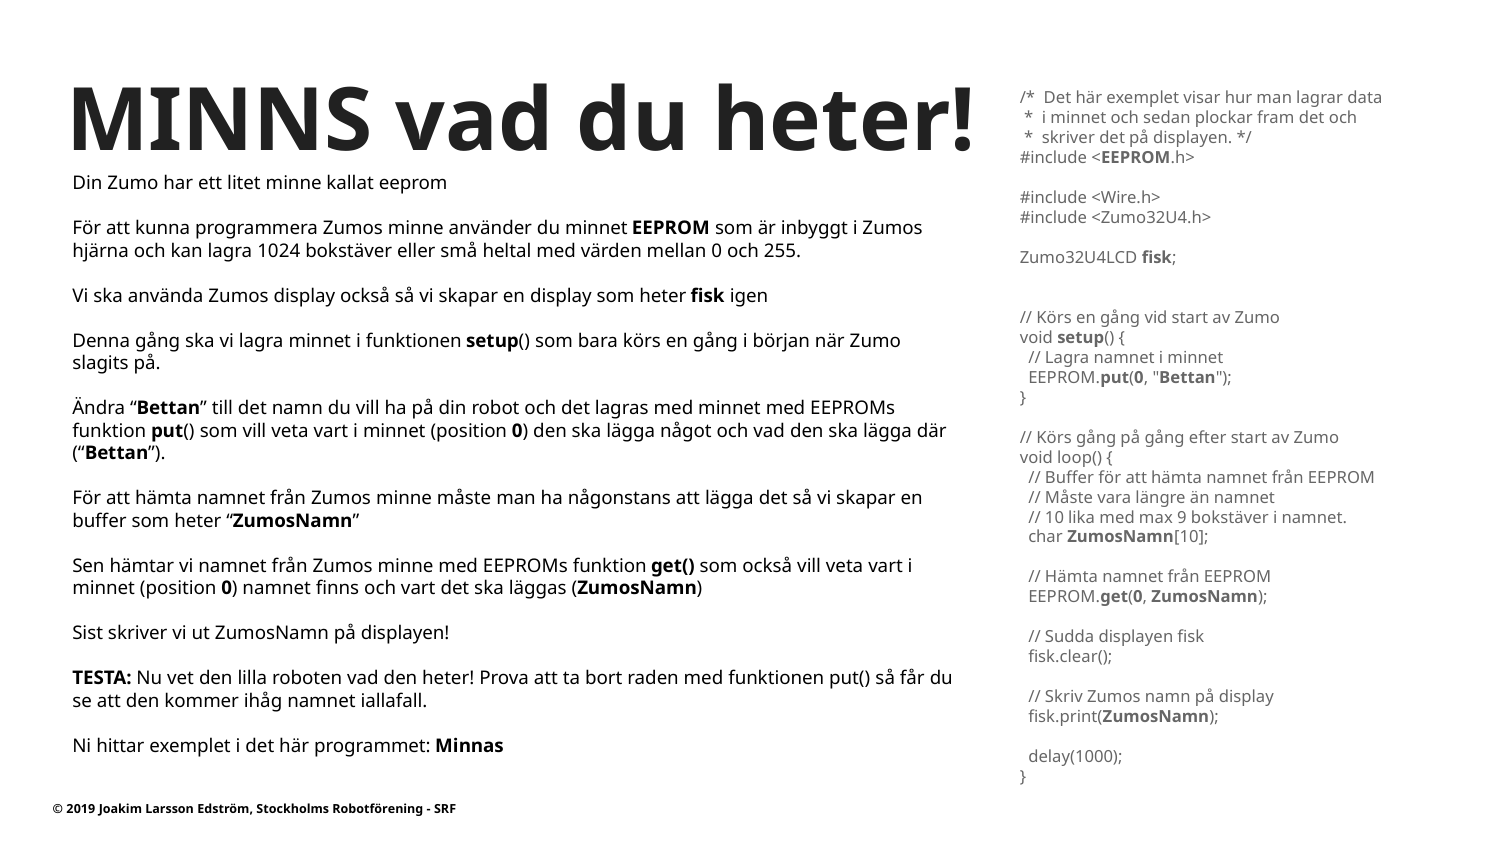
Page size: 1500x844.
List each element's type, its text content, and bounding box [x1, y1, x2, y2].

title MINNS vad du heter! [51, 48, 1449, 180]
text_box © 2019 Joakim Larsson Edström, Stockholms Robotförening - SRF [37, 786, 604, 819]
list /* Det här exemplet visar hur man lagrar data * i minnet och sedan plockar fram det och * skriver det på displayen. */ #include <EEPROM.h> #include <Wire.h> #include <Zumo32U4.h> Zumo32U4LCD fisk; // Körs en gång vid start av Zumo void setup() { // Lagra namnet i minnet EEPROM.put(0, "Bettan"); } // Körs gång på gång efter start av Zumo void loop() { // Buffer för att hämta namnet från EEPROM // Måste vara längre än namnet // 10 lika med max 9 bokstäver i namnet. char ZumosNamn[10]; // Hämta namnet från EEPROM EEPROM.get(0, ZumosNamn); // Sudda displayen fisk fisk.clear(); // Skriv Zumos namn på display fisk.print(ZumosNamn); delay(1000); } [1004, 72, 1500, 835]
text_box Din Zumo har ett litet minne kallat eeprom För att kunna programmera Zumos minne använder du minnet EEPROM som är inbyggt i Zumos hjärna och kan lagra 1024 bokstäver eller små heltal med värden mellan 0 och 255. Vi ska använda Zumos display också så vi skapar en display som heter fisk igen Denna gång ska vi lagra minnet i funktionen setup() som bara körs en gång i början när Zumo slagits på. Ändra “Bettan” till det namn du vill ha på din robot och det lagras med minnet med EEPROMs funktion put() som vill veta vart i minnet (position 0) den ska lägga något och vad den ska lägga där (“Bettan”). För att hämta namnet från Zumos minne måste man ha någonstans att lägga det så vi skapar en buffer som heter “ZumosNamn” Sen hämtar vi namnet från Zumos minne med EEPROMs funktion get() som också vill veta vart i minnet (position 0) namnet finns och vart det ska läggas (ZumosNamn) Sist skriver vi ut ZumosNamn på displayen! TESTA: Nu vet den lilla roboten vad den heter! Prova att ta bort raden med funktionen put() så får du se att den kommer ihåg namnet iallafall. Ni hittar exemplet i det här programmet: Minnas [57, 180, 975, 751]
